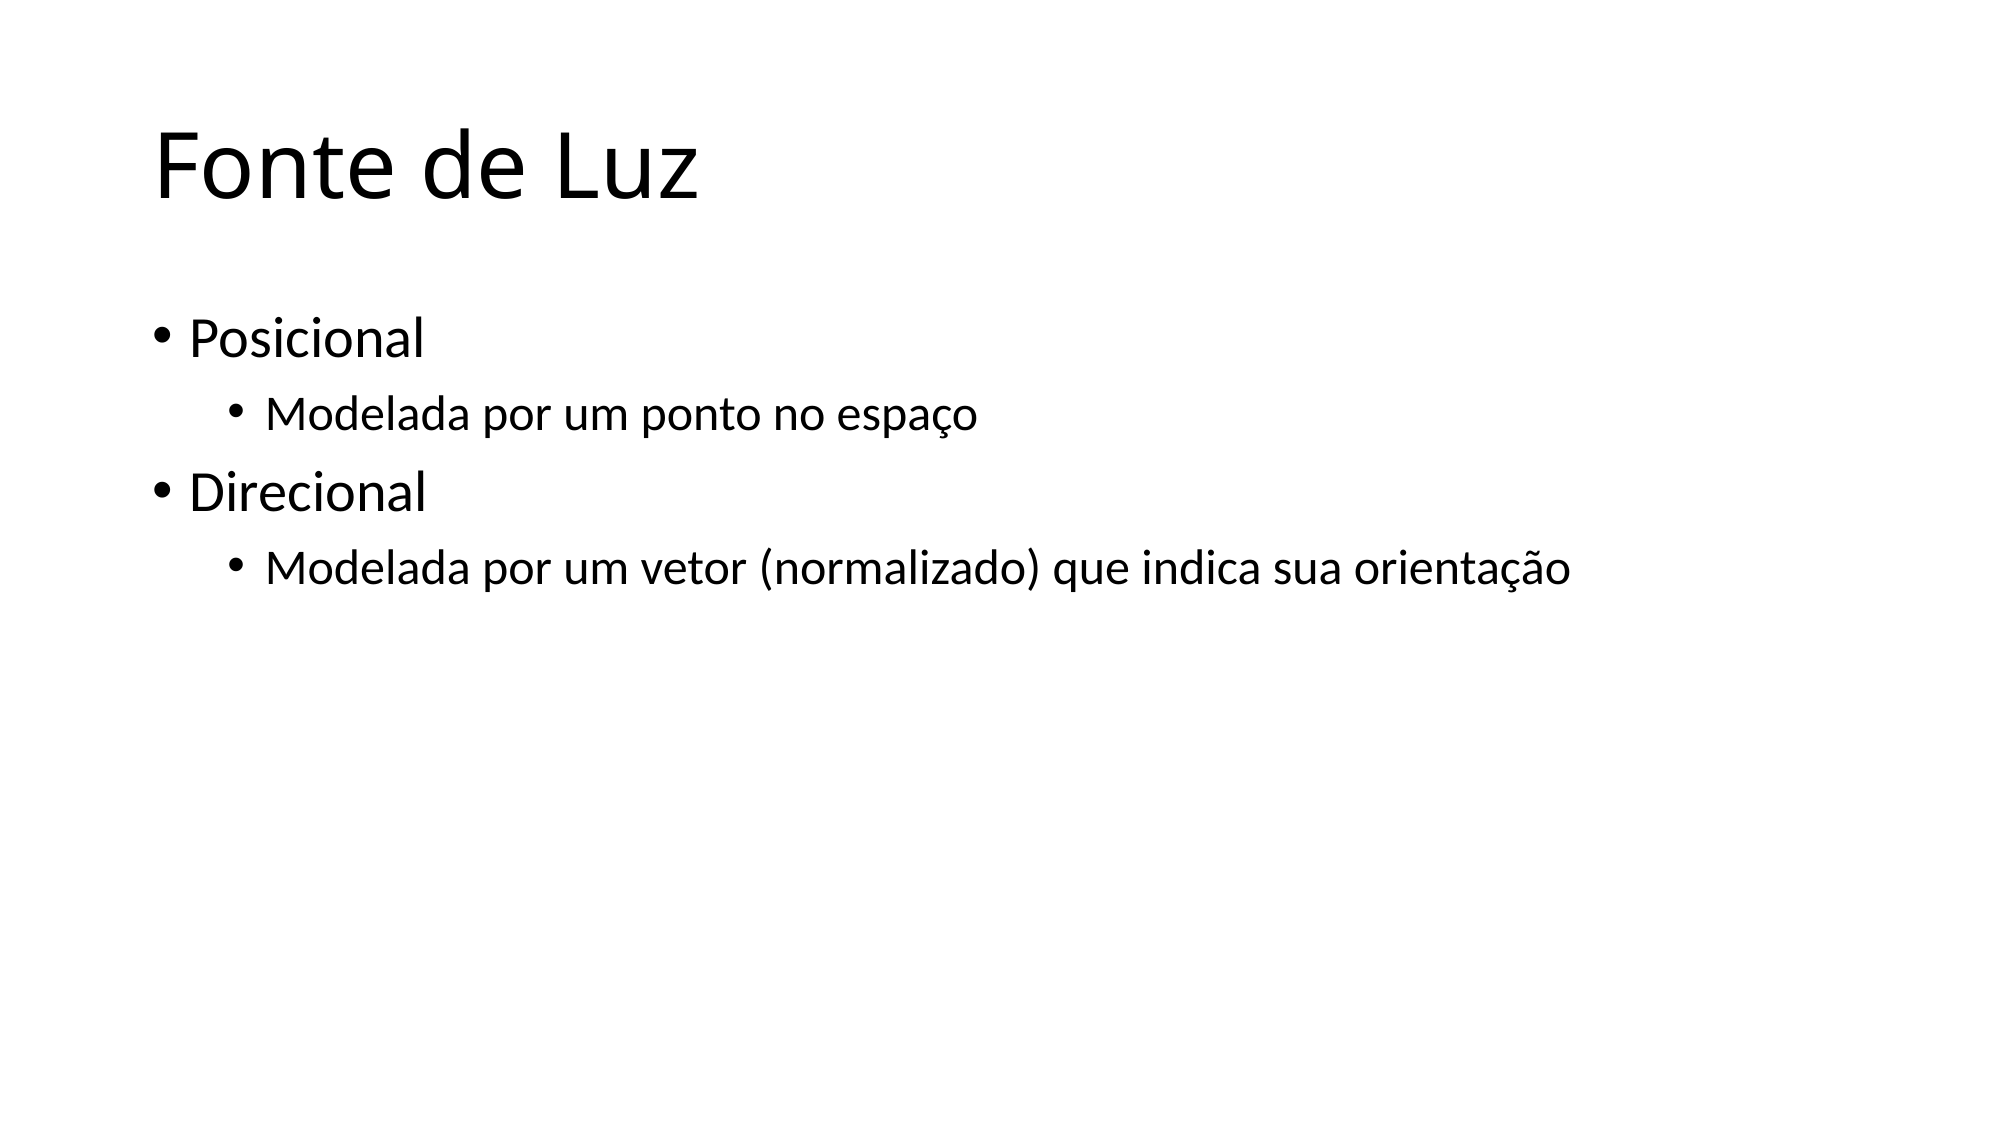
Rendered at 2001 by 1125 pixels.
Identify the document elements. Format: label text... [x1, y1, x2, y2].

title Fonte de Luz [137, 59, 1863, 278]
list Posicional Modelada por um ponto no espaço Direcional Modelada por um vetor (normalizado) que indica sua orientação [137, 299, 1863, 1014]
